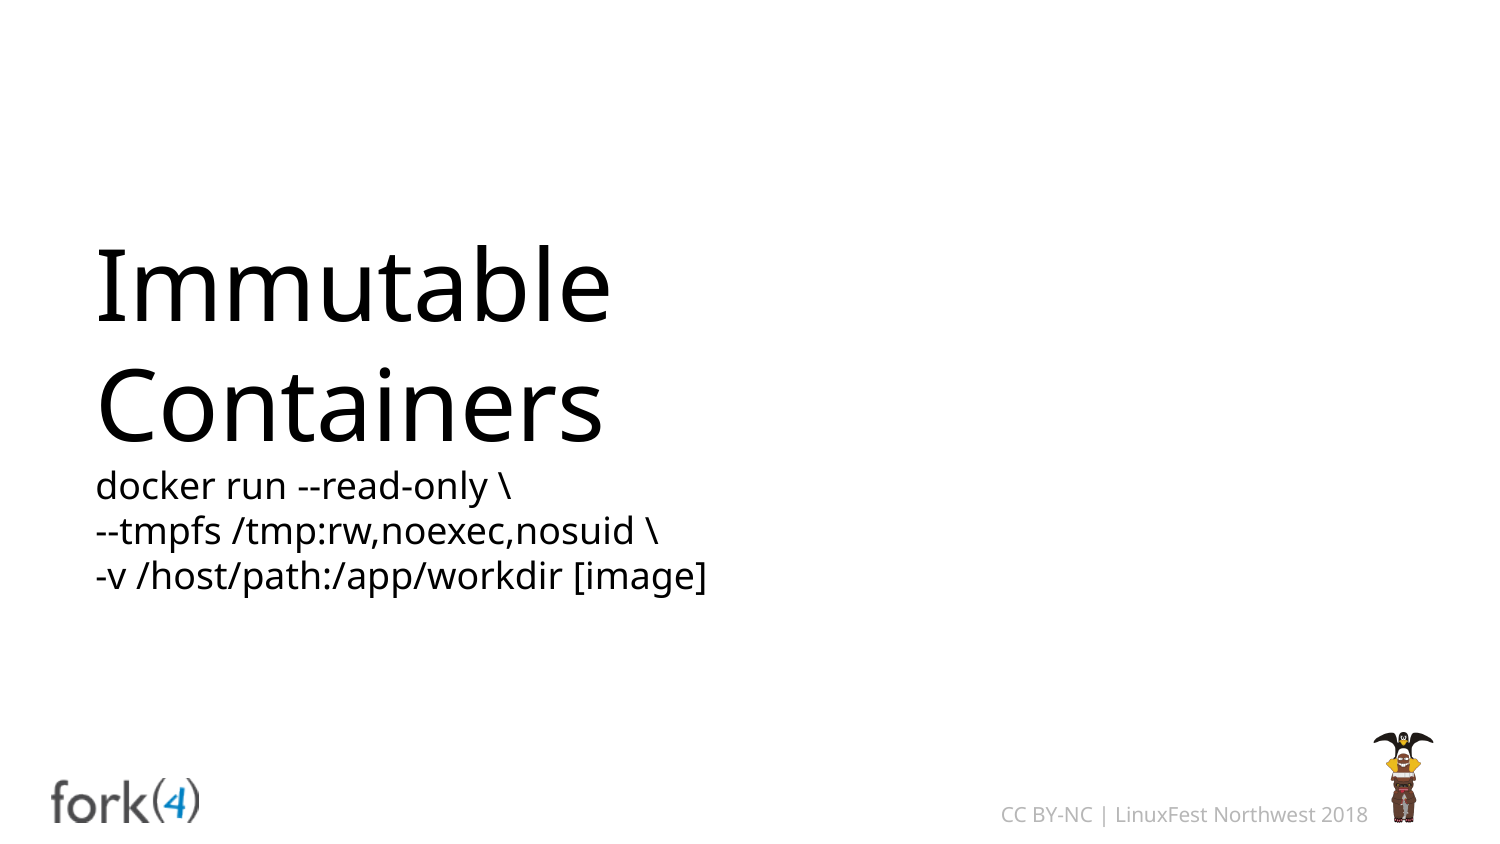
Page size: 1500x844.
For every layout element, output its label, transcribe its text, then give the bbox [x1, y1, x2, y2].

title Immutable Containers docker run --read-only \ --tmpfs /tmp:rw,noexec,nosuid \ -v /host/path:/app/workdir [image] [80, 73, 1125, 745]
picture [1358, 732, 1449, 823]
picture [51, 778, 199, 823]
